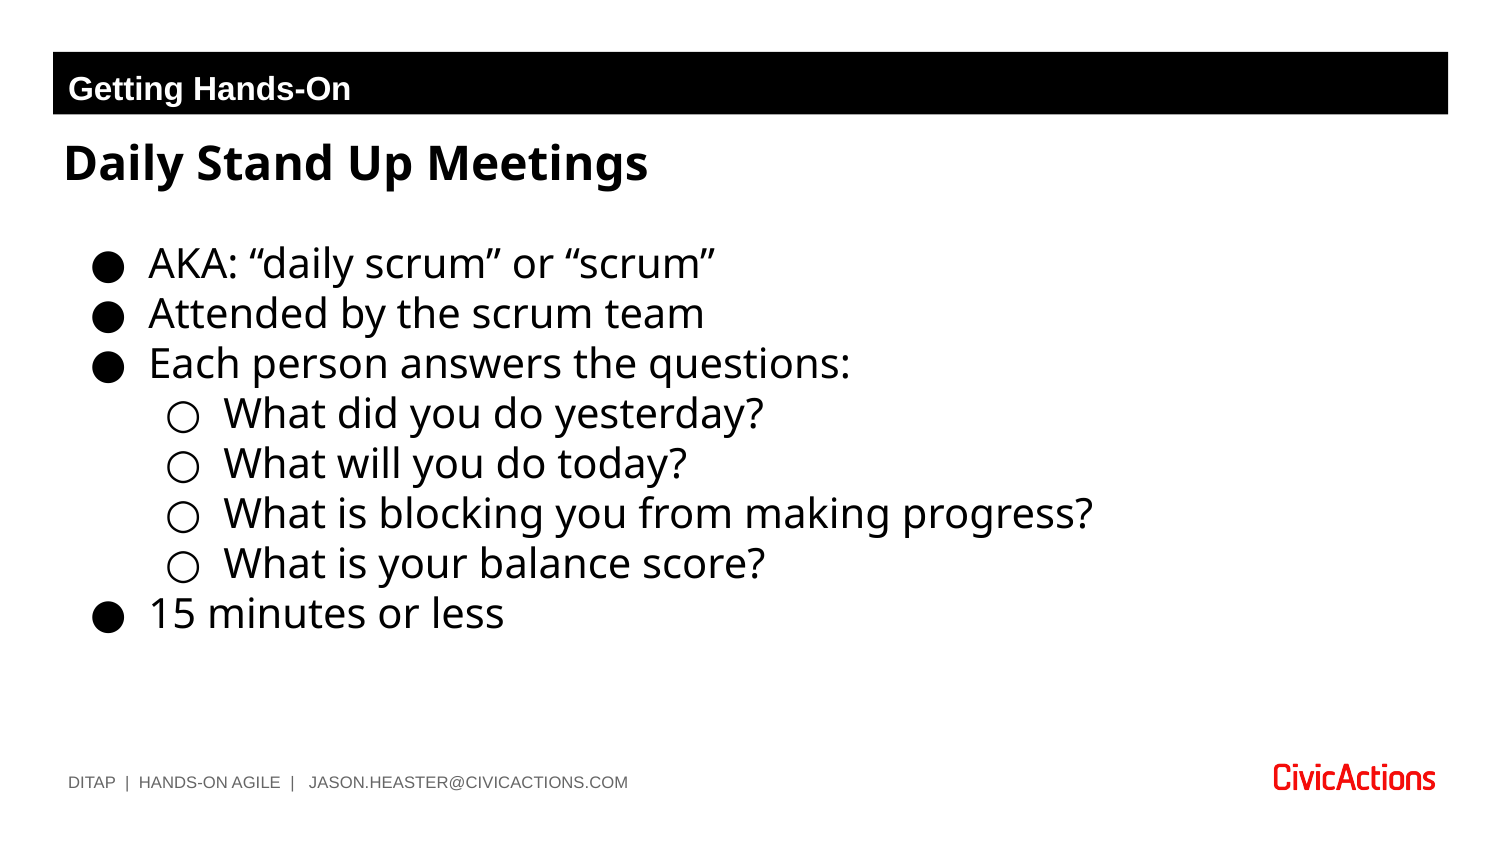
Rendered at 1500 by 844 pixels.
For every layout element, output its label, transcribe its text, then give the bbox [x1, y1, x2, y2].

title Getting Hands-On [53, 51, 1449, 115]
list AKA: “daily scrum” or “scrum” Attended by the scrum team Each person answers the questions: What did you do yesterday? What will you do today? What is blocking you from making progress? What is your balance score? 15 minutes or less [63, 227, 1182, 802]
picture [1271, 758, 1438, 795]
list Daily Stand Up Meetings [53, 123, 1449, 194]
